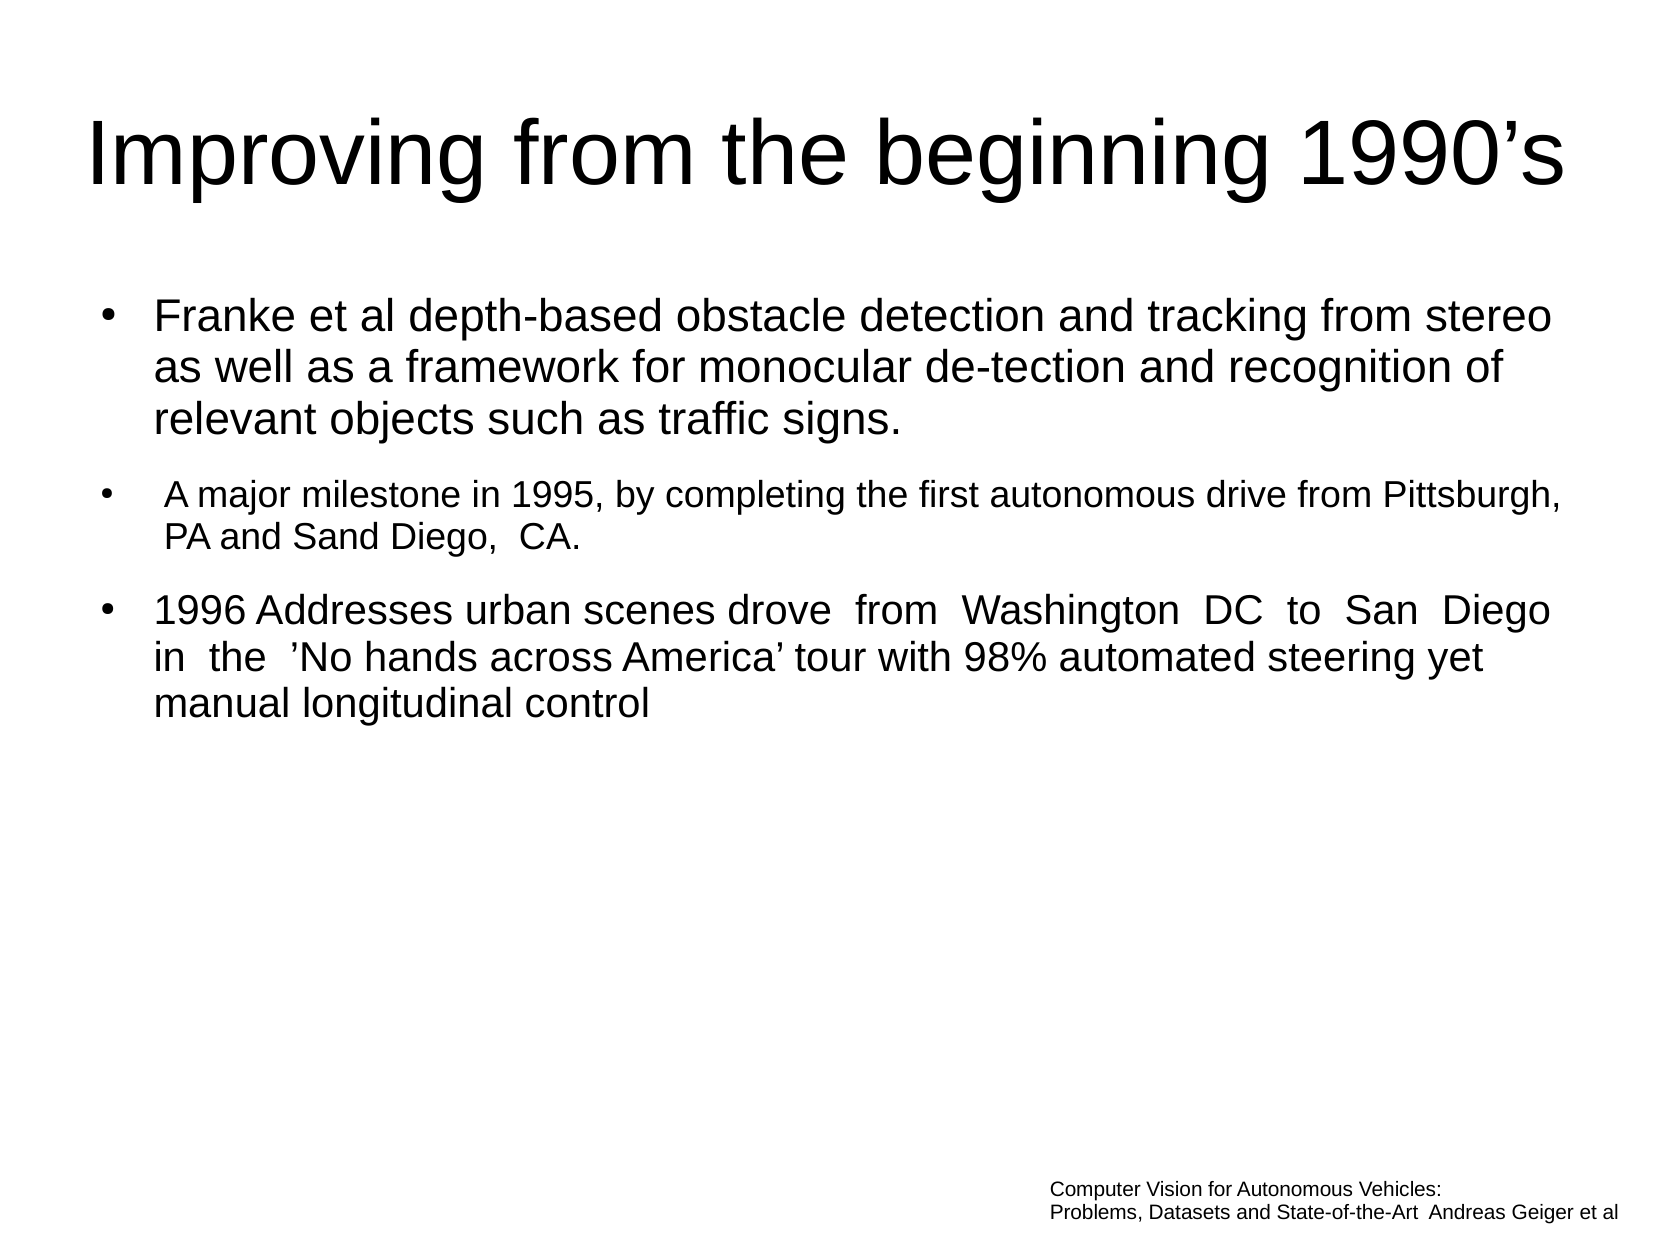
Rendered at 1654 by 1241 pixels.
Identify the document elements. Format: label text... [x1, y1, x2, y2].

text_box Computer Vision for Autonomous Vehicles: Problems, Datasets and State-of-the-Art Andreas Geiger et al [1035, 1170, 1654, 1232]
list Franke et al depth-based obstacle detection and tracking from stereo as well as a framework for monocular de-tection and recognition of relevant objects such as traffic signs. A major milestone in 1995, by completing the first autonomous drive from Pittsburgh, PA and Sand Diego, CA. 1996 Addresses urban scenes drove from Washington DC to San Diego in the ’No hands across America’ tour with 98% automated steering yet manual longitudinal control [82, 290, 1571, 1010]
title Improving from the beginning 1990’s [82, 49, 1571, 257]
